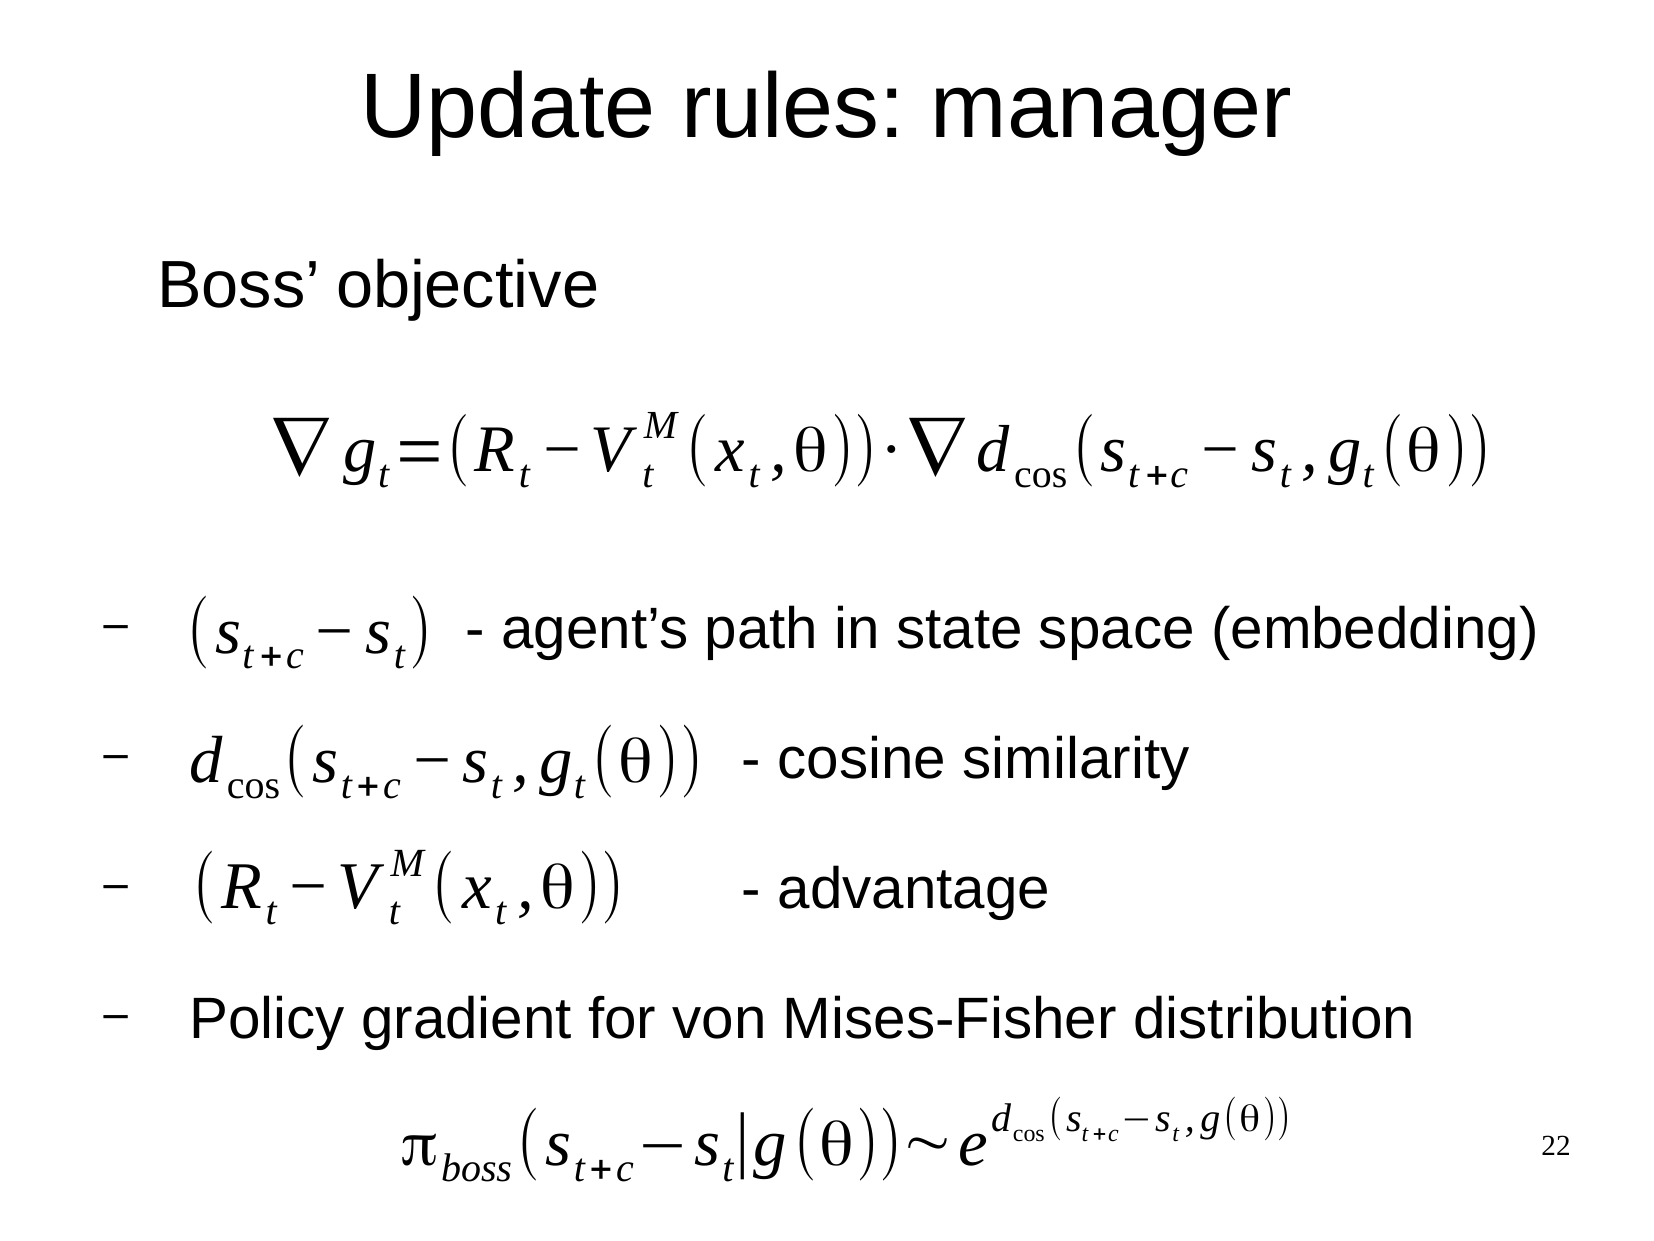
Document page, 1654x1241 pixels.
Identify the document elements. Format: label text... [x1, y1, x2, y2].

chart [187, 840, 631, 934]
text_box Boss’ objective [0, 240, 1366, 405]
chart [394, 1094, 1296, 1191]
text_box - agent’s path in state space (embedding) - cosine similarity - advantage Policy gradient for von Mises-Fisher distribution [0, 588, 1654, 1189]
title Update rules: manager [82, 2, 1571, 210]
chart [264, 403, 1497, 496]
chart [181, 722, 709, 808]
